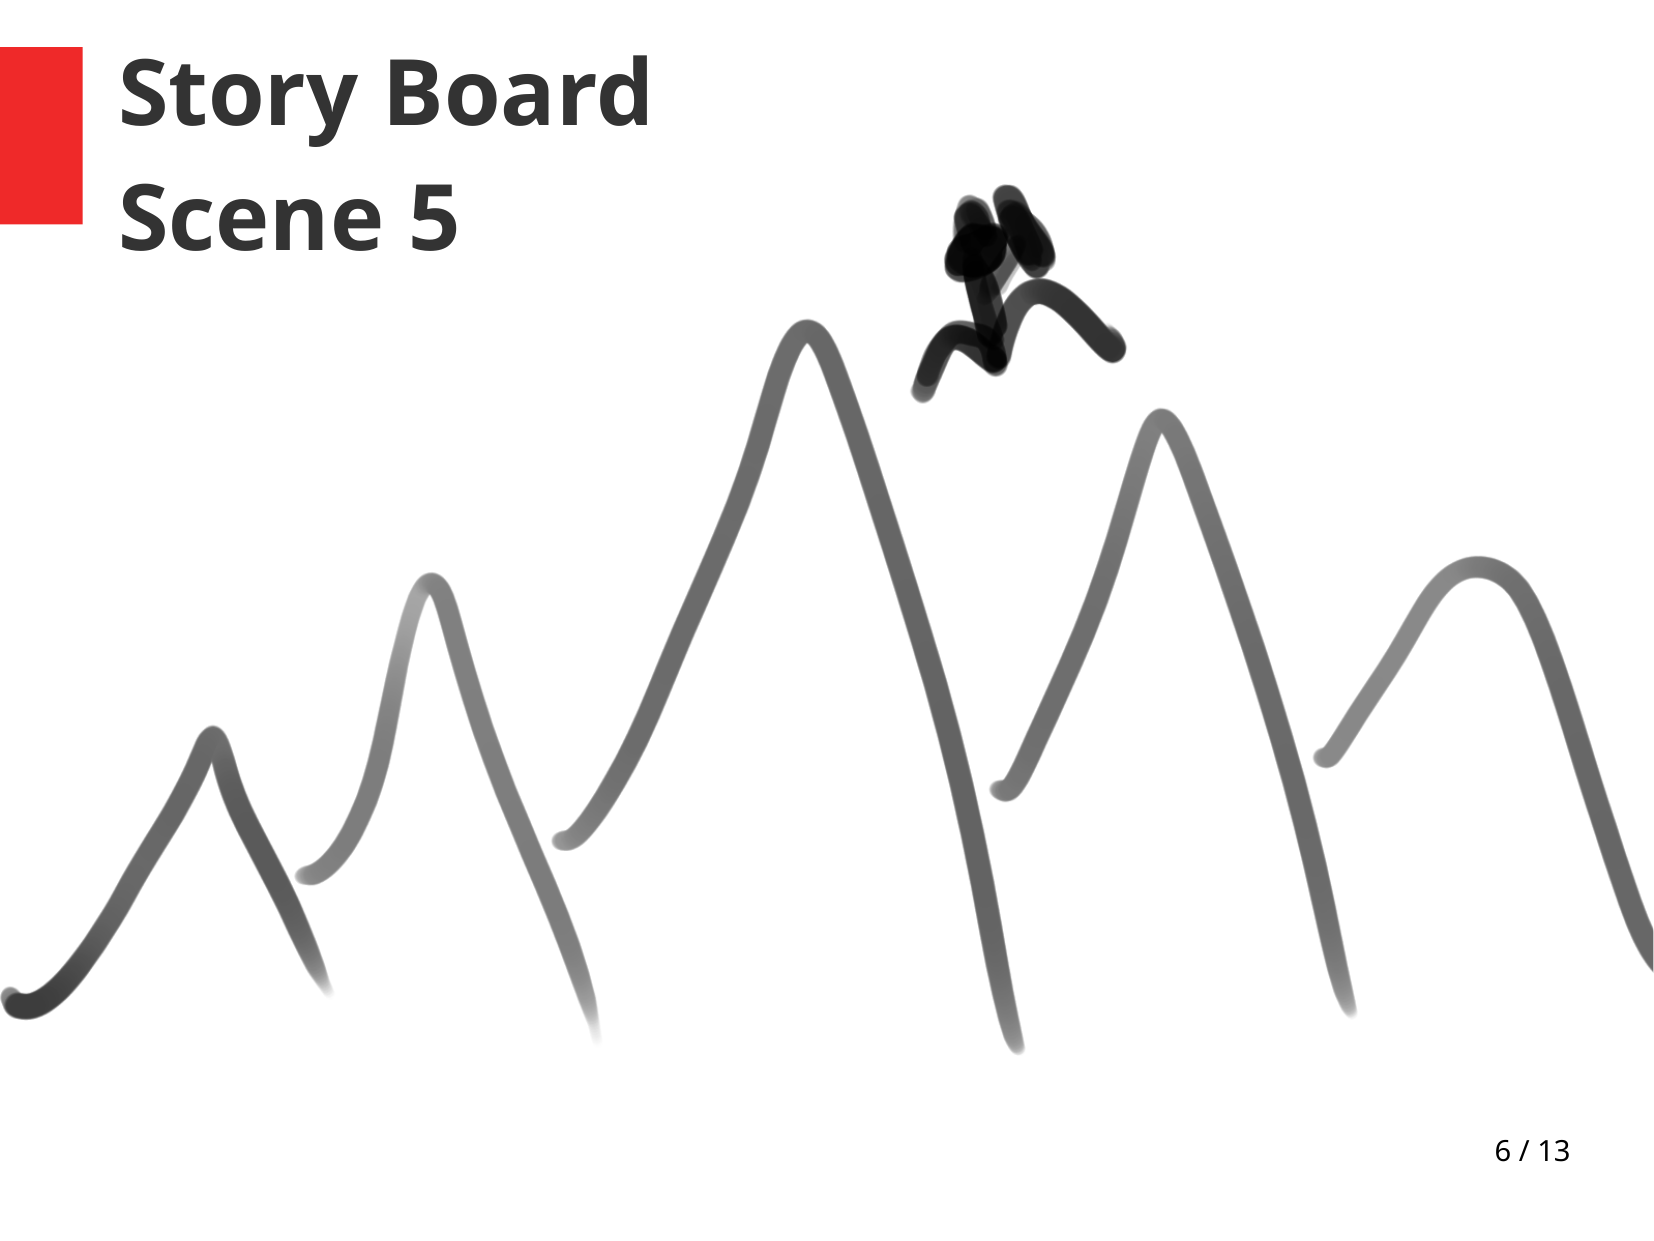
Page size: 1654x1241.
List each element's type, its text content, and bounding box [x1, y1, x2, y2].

picture [0, 184, 1654, 1056]
title Story Board Scene 5 [118, 28, 1571, 184]
